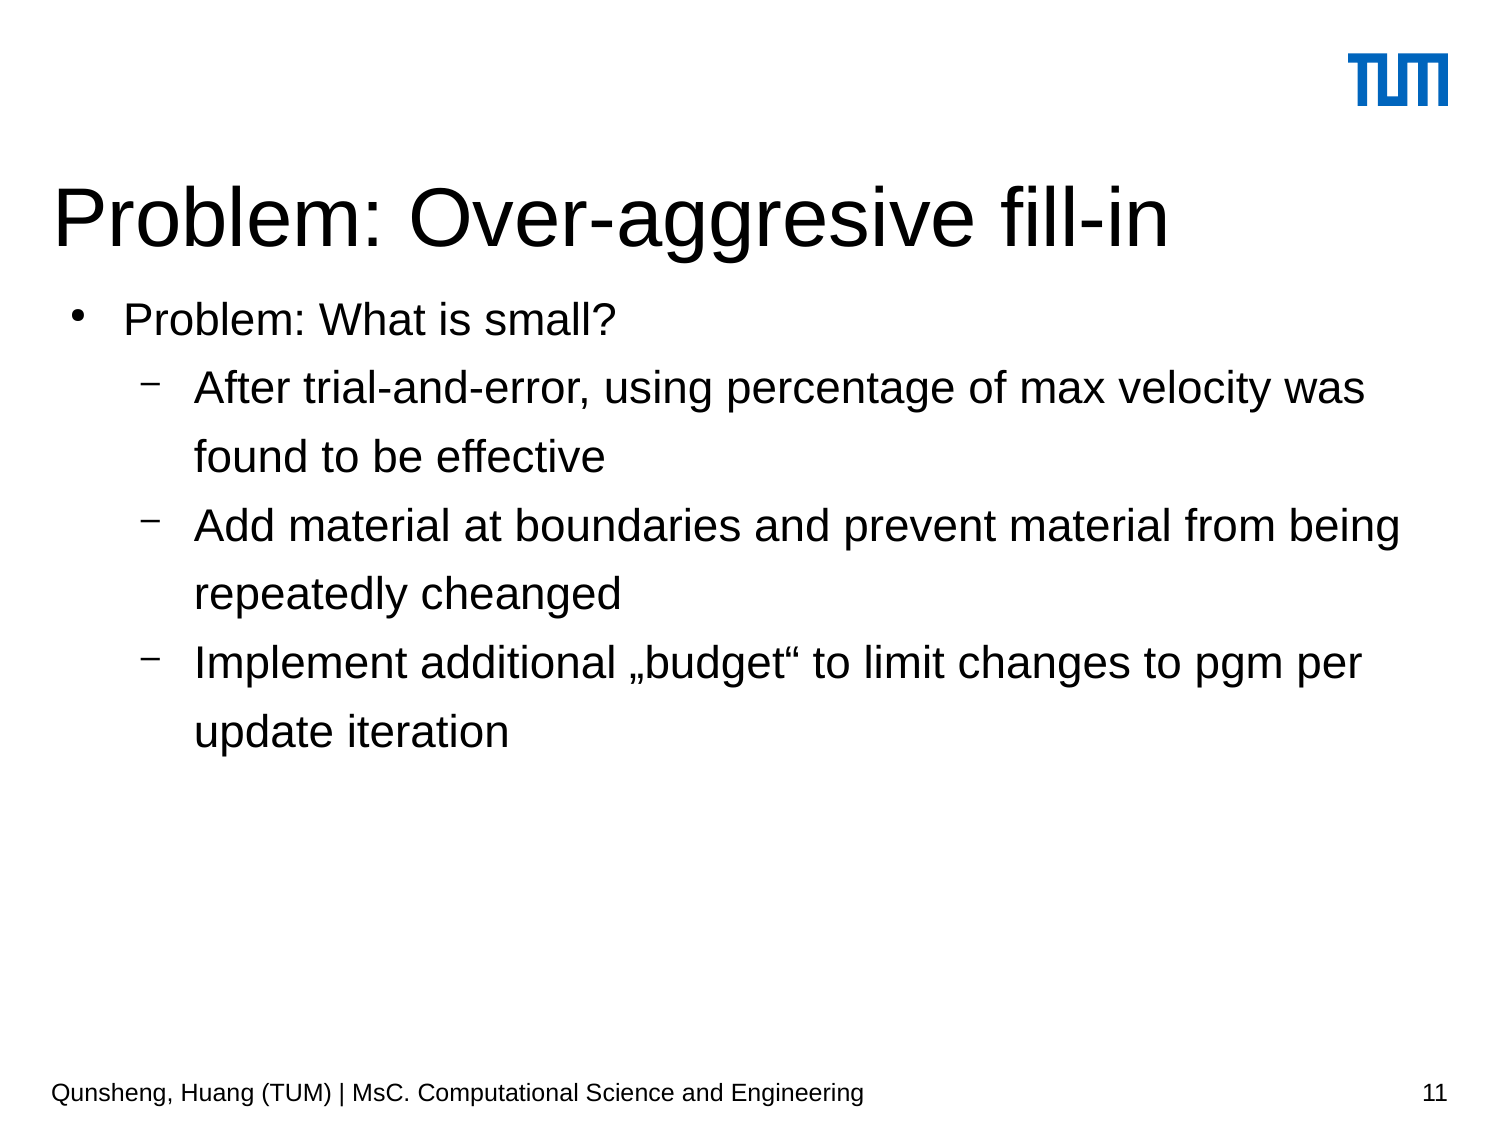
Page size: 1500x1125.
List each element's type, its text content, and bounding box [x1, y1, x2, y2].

slide_number <number> [1111, 1061, 1448, 1122]
title Problem: Over-aggresive fill-in [52, 163, 1449, 231]
list Problem: What is small? After trial-and-error, using percentage of max velocity was found to be effective Add material at boundaries and prevent material from being repeatedly cheanged Implement additional „budget“ to limit changes to pgm per update iteration [52, 289, 1449, 1060]
